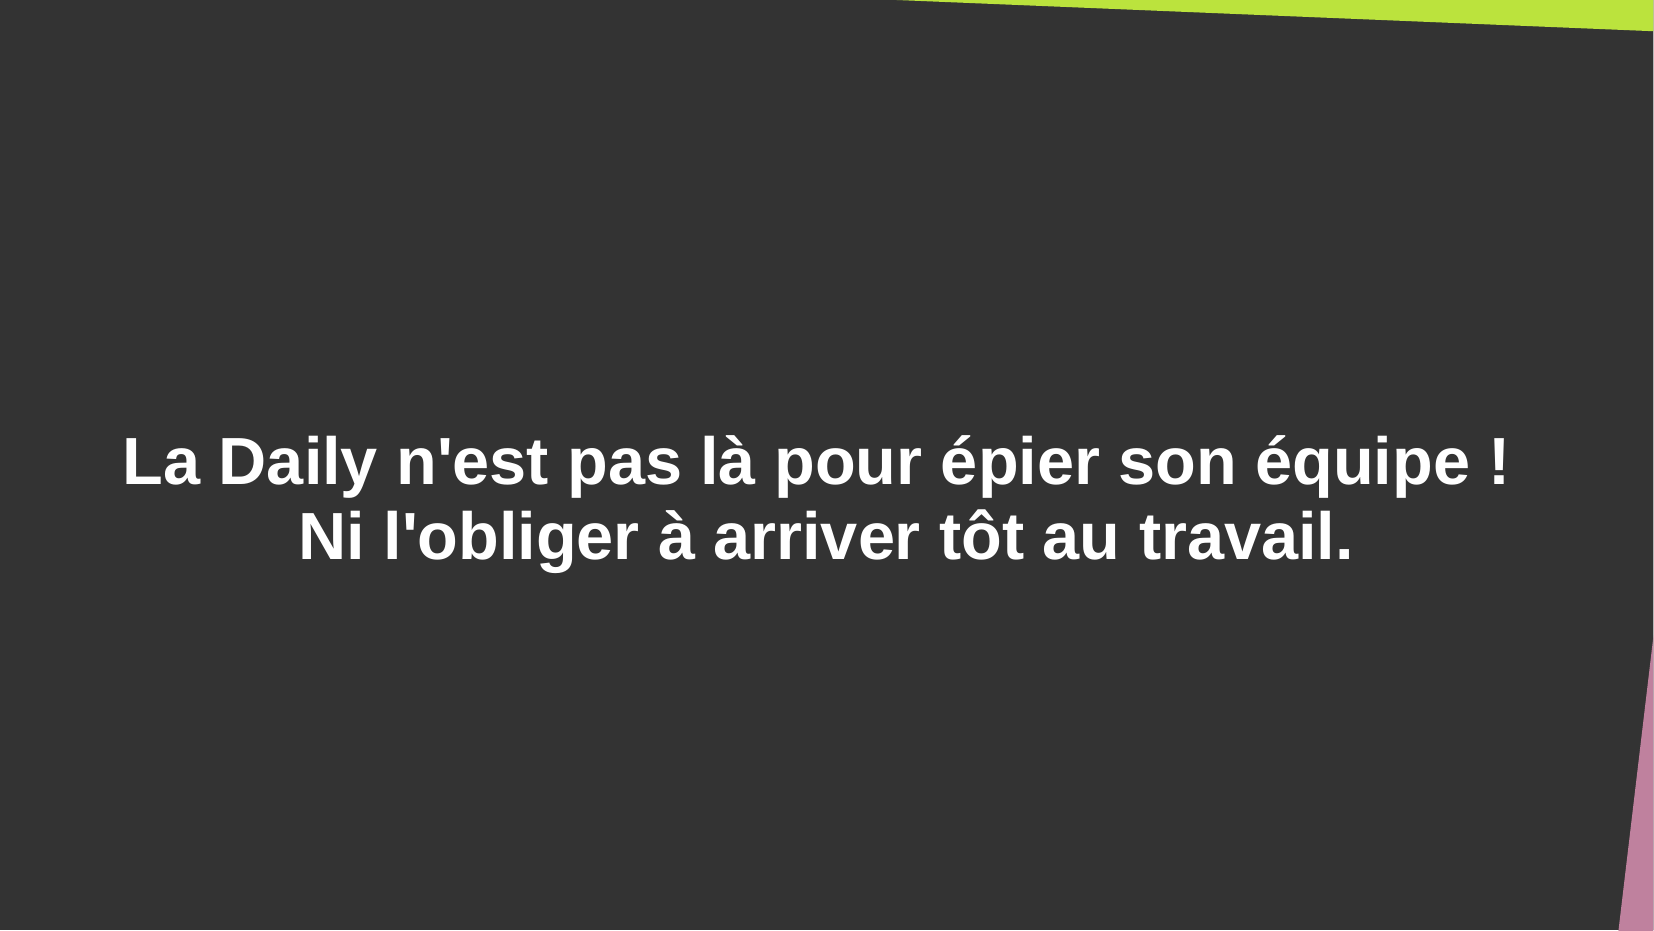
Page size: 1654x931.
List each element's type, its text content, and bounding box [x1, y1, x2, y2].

text_box [896, 0, 1654, 32]
title La Daily n'est pas là pour épier son équipe ! Ni l'obliger à arriver tôt au travail. [31, 424, 1622, 574]
text_box [1618, 631, 1654, 931]
